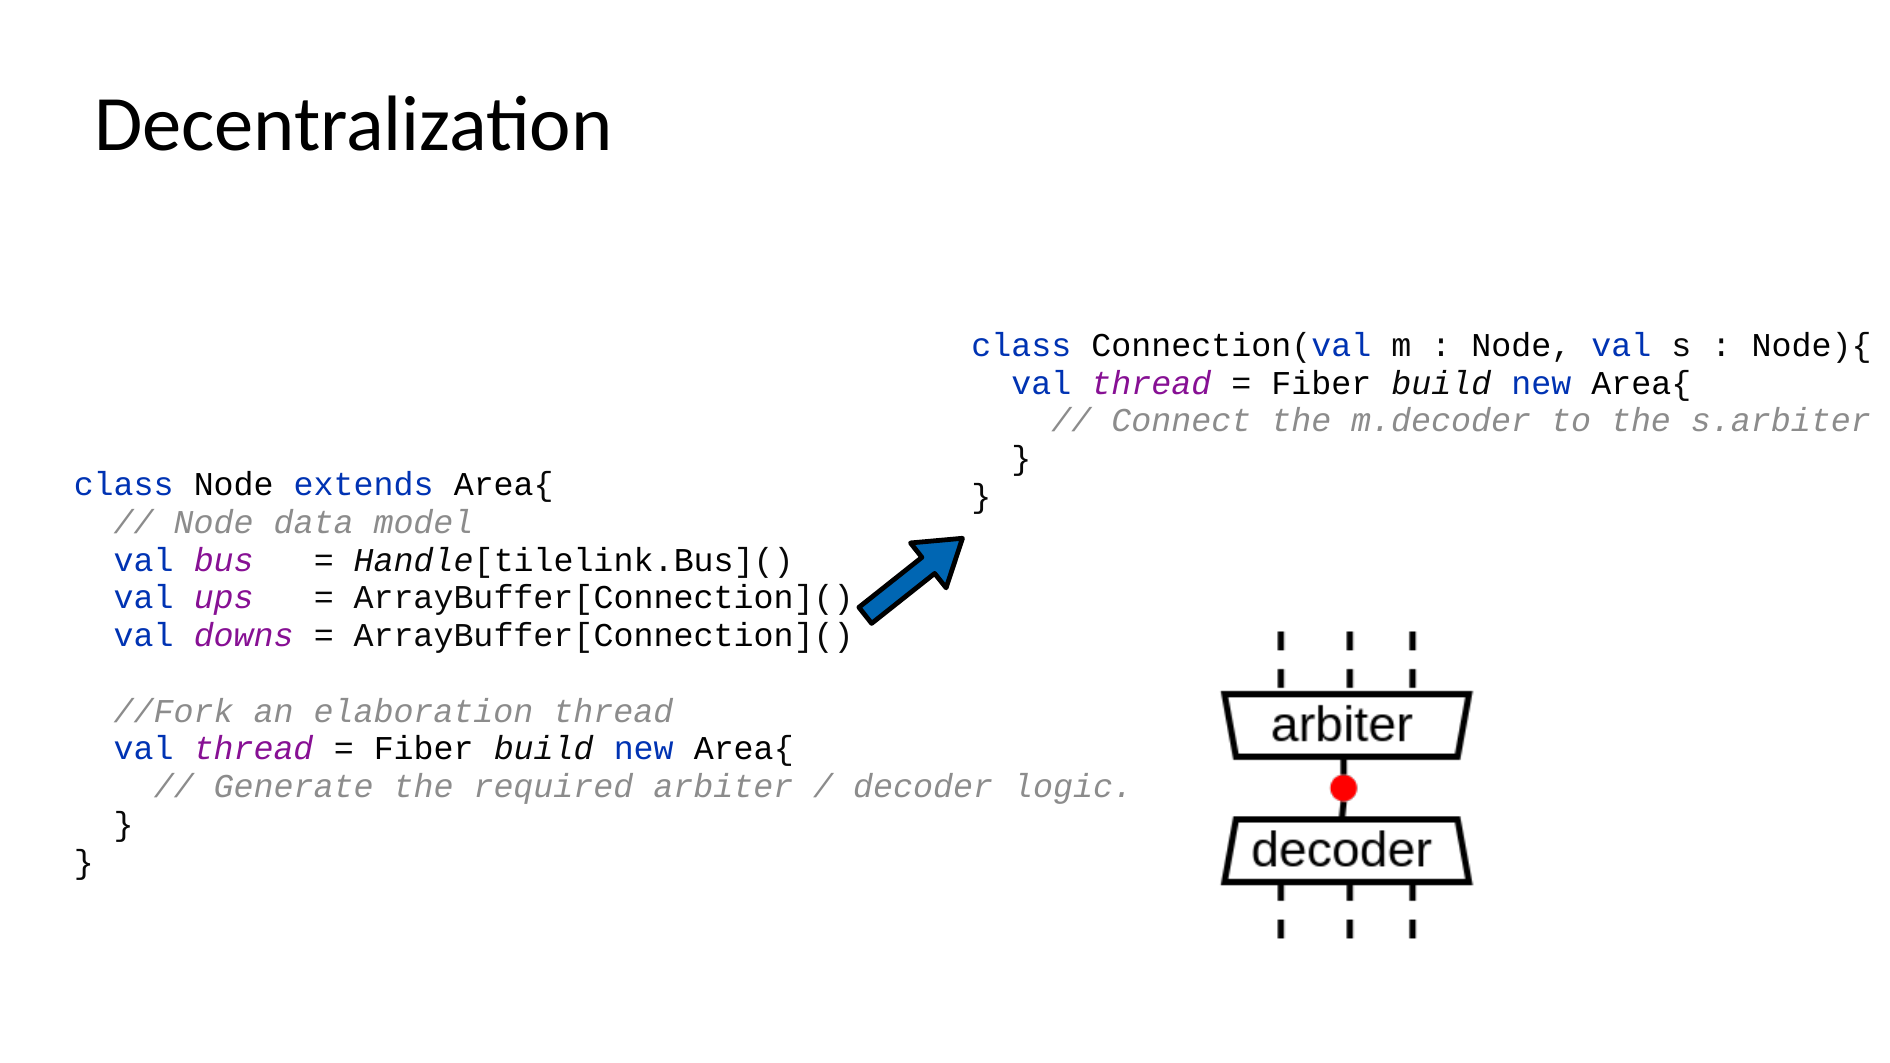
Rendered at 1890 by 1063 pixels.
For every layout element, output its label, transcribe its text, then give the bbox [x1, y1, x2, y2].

text_box class Connection(val m : Node, val s : Node){ val thread = Fiber build new Area{ // Connect the m.decoder to the s.arbiter } } [956, 283, 1890, 555]
text_box [858, 538, 963, 624]
text_box class Node extends Area{ // Node data model val bus = Handle[tilelink.Bus]() val ups = ArrayBuffer[Connection]() val downs = ArrayBuffer[Connection]() //Fork an elaboration thread val thread = Fiber build new Area{ // Generate the required arbiter / decoder logic. } } [59, 460, 1229, 1042]
title Decentralization [94, 42, 1796, 220]
picture [1157, 566, 1621, 1017]
